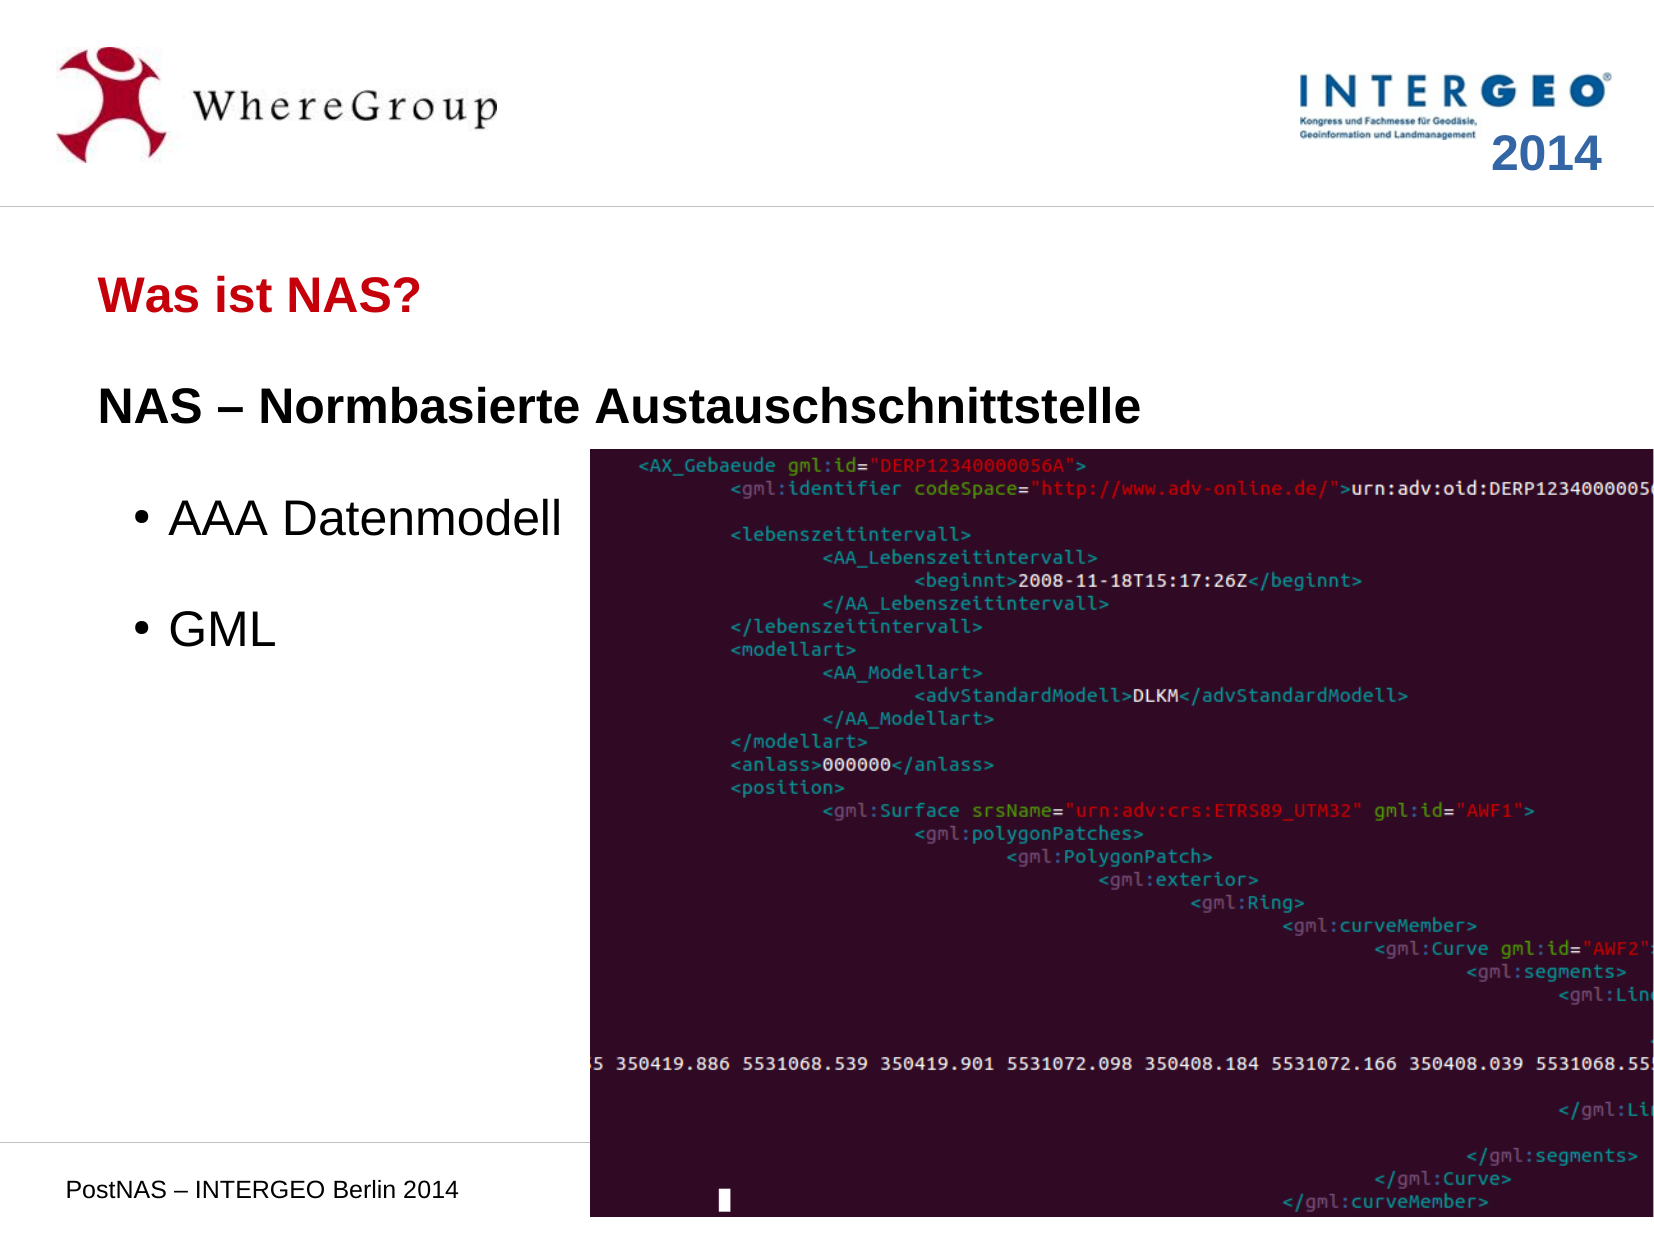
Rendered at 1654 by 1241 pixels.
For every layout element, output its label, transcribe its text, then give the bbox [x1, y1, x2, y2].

picture [1299, 29, 1613, 185]
picture [56, 47, 497, 163]
text_box Was ist NAS? NAS – Normbasierte Austauschschnittstelle AAA Datenmodell GML [82, 259, 1595, 1087]
picture [590, 449, 1654, 1217]
